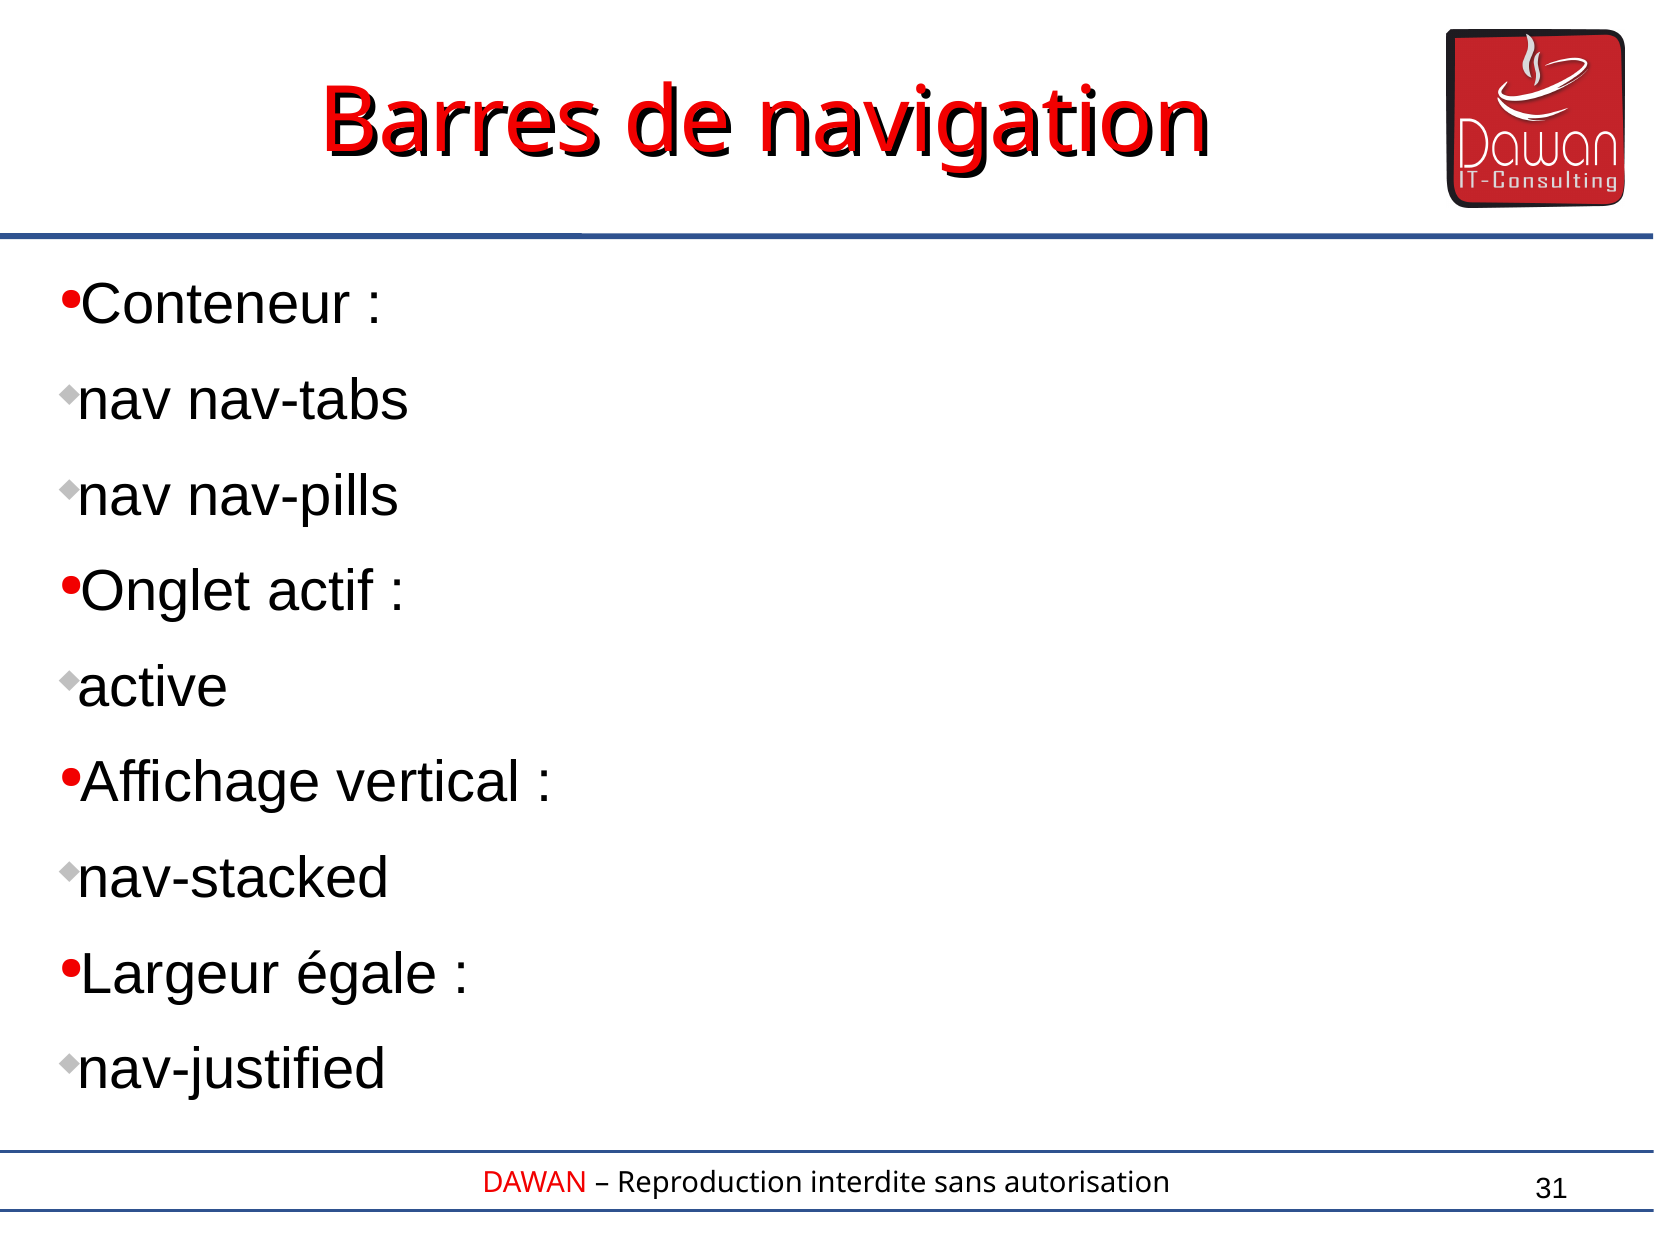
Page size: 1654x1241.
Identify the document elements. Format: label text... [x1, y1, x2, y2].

list Conteneur : nav nav-tabs nav nav-pills Onglet actif : active Affichage vertical : nav-stacked Largeur égale : nav-justified [59, 265, 1595, 1106]
title Barres de navigation [59, 24, 1447, 206]
text_box [1535, 1169, 1595, 1234]
